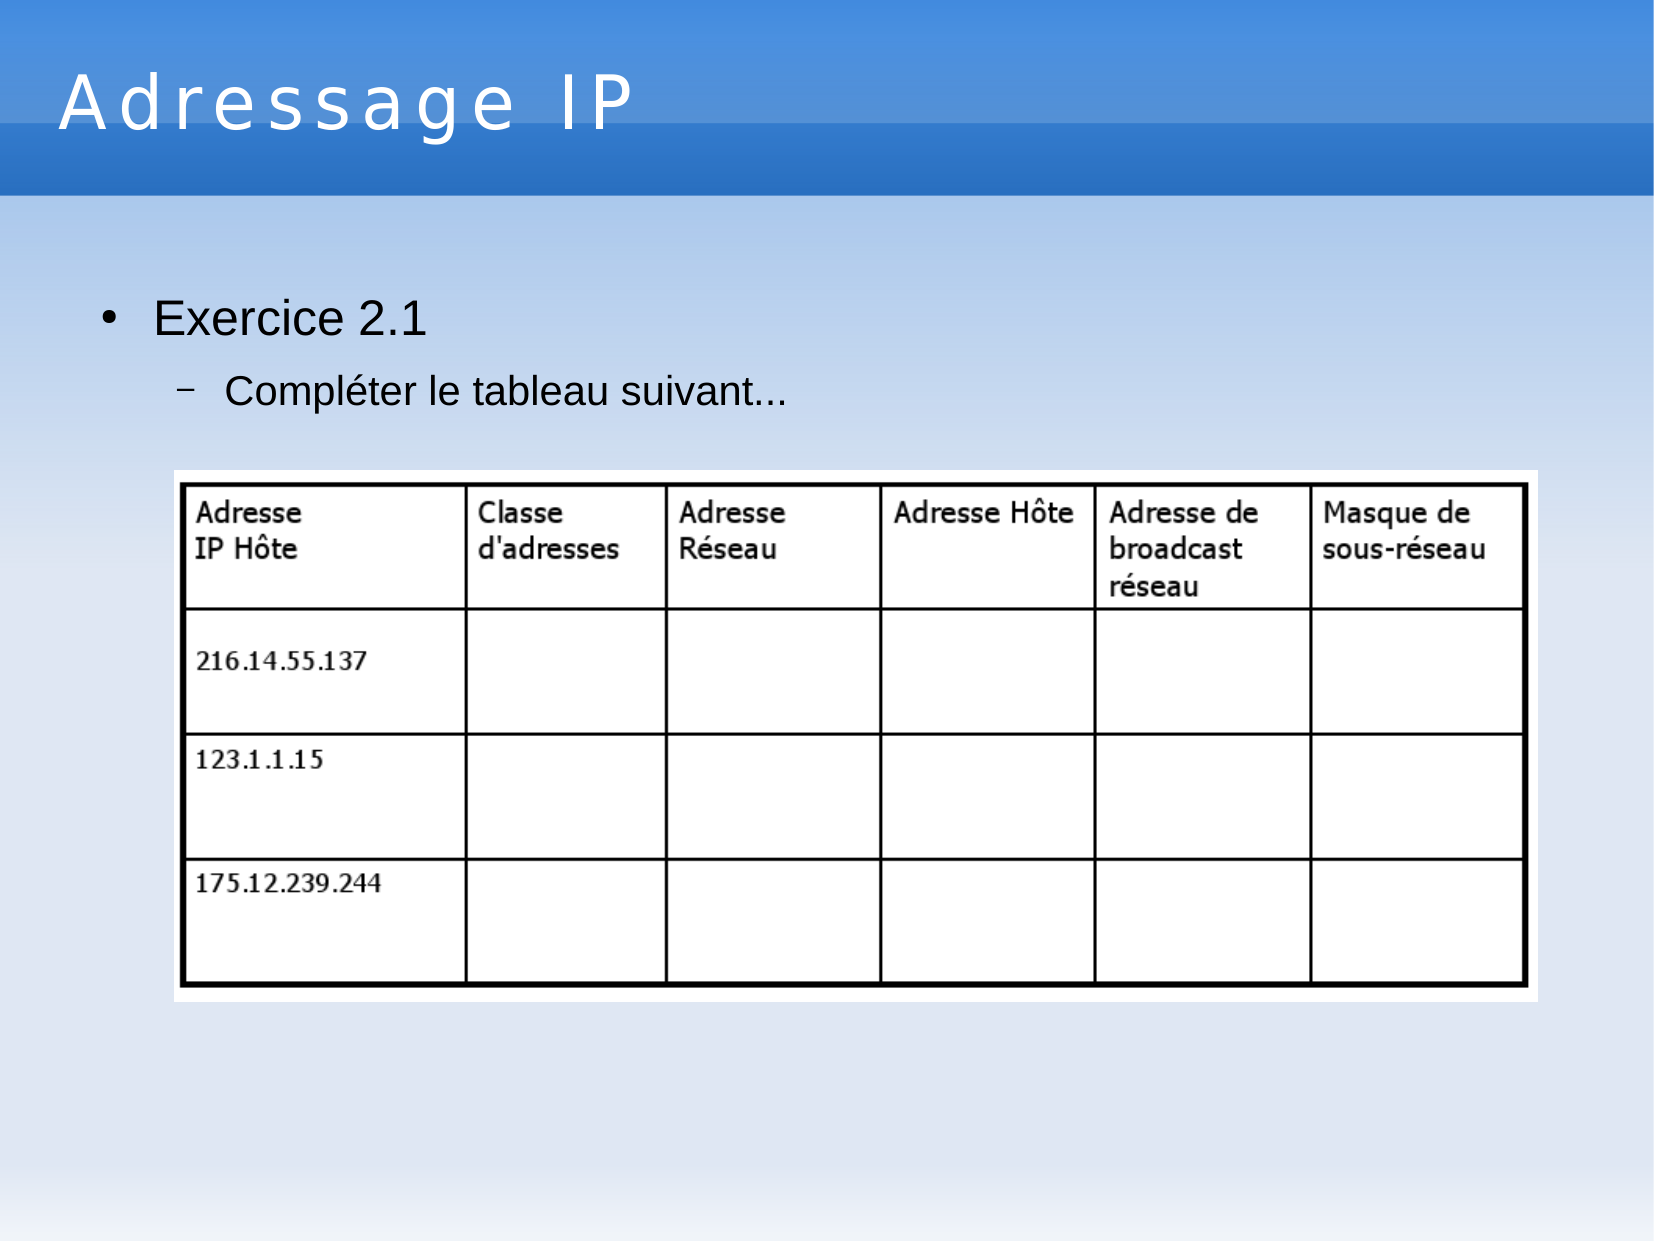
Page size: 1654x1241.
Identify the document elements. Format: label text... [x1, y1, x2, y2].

title Adressage IP [59, 29, 1270, 178]
picture [0, 0, 1654, 1241]
list Exercice 2.1 Compléter le tableau suivant... [82, 290, 1571, 1109]
